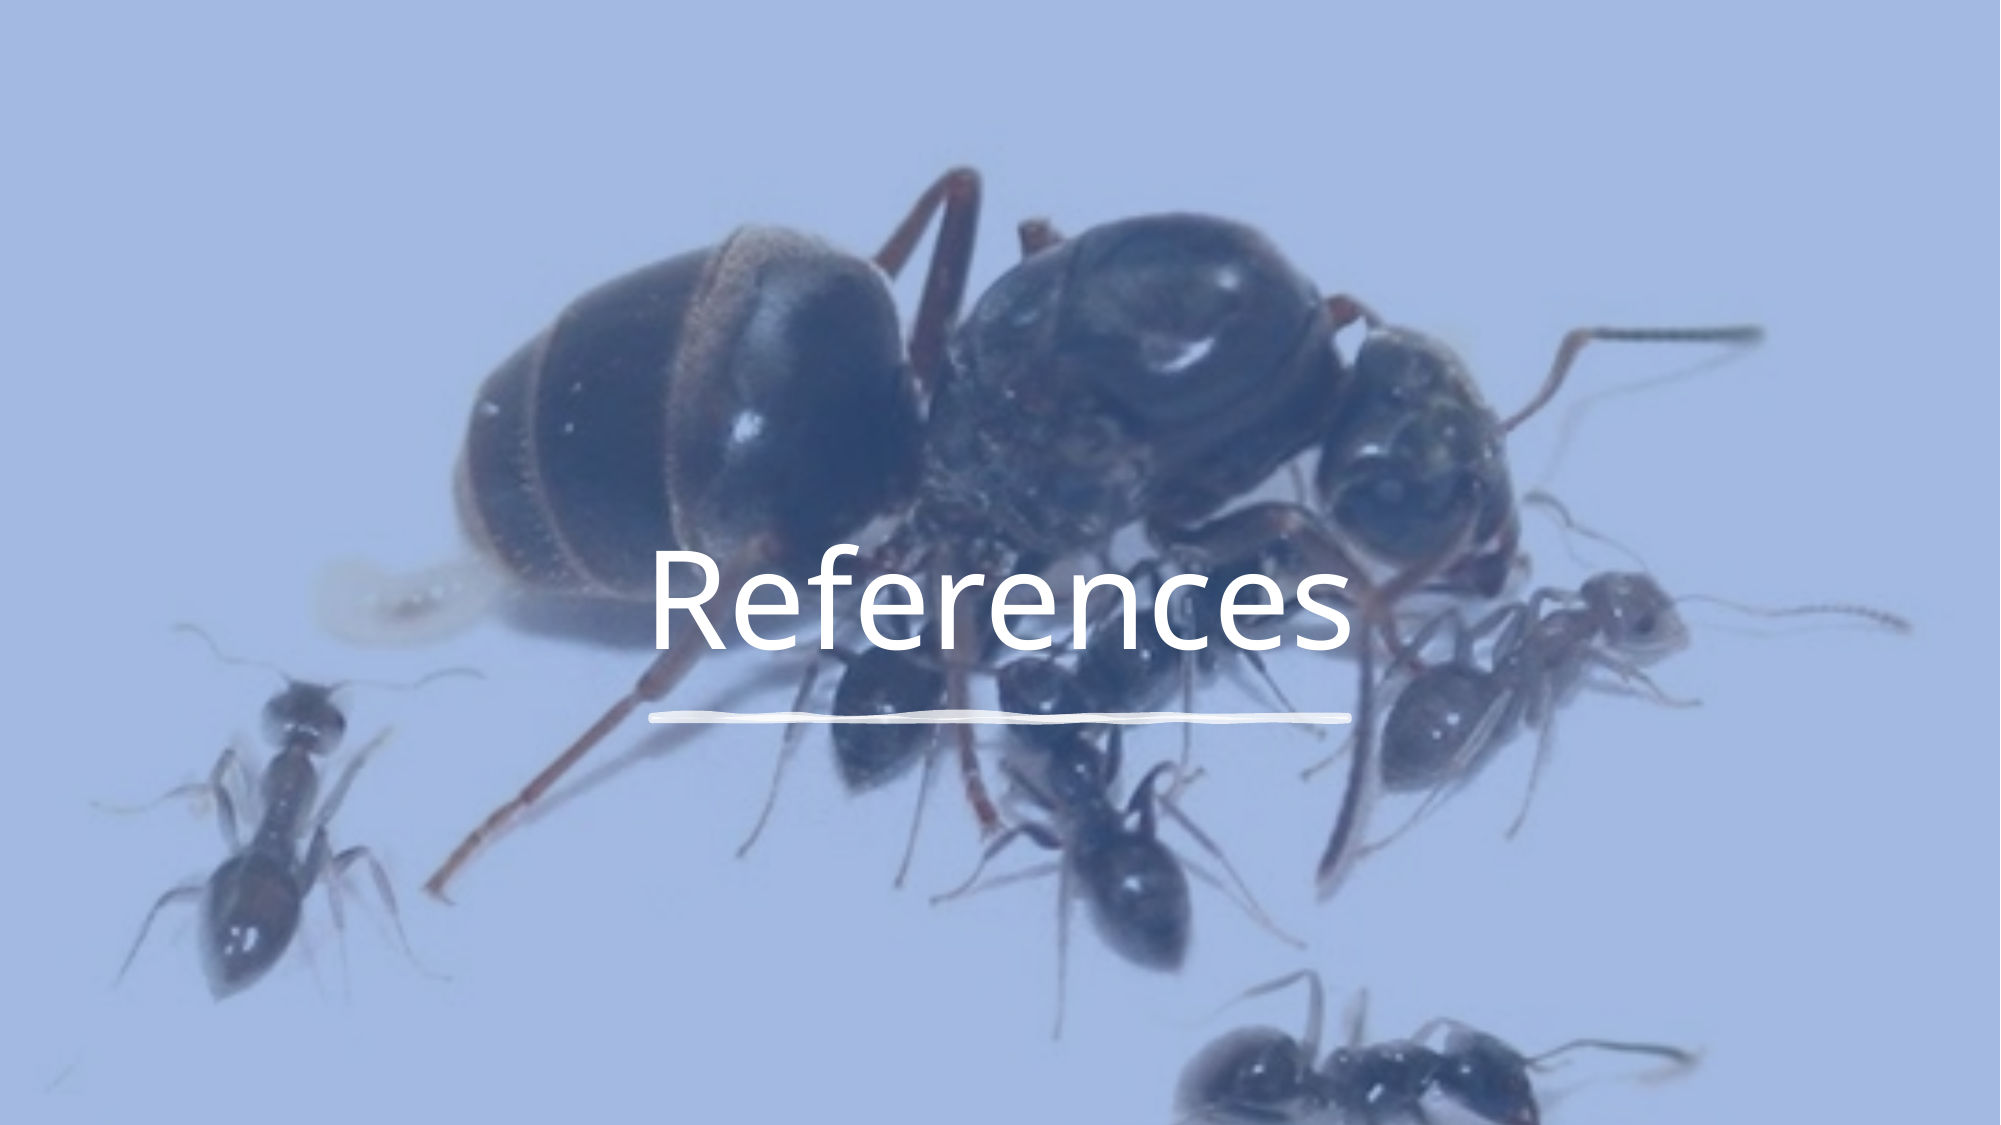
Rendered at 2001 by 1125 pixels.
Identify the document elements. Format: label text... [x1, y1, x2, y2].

picture [0, 0, 2000, 1125]
text_box [651, 714, 1349, 723]
title References [249, 184, 1750, 687]
